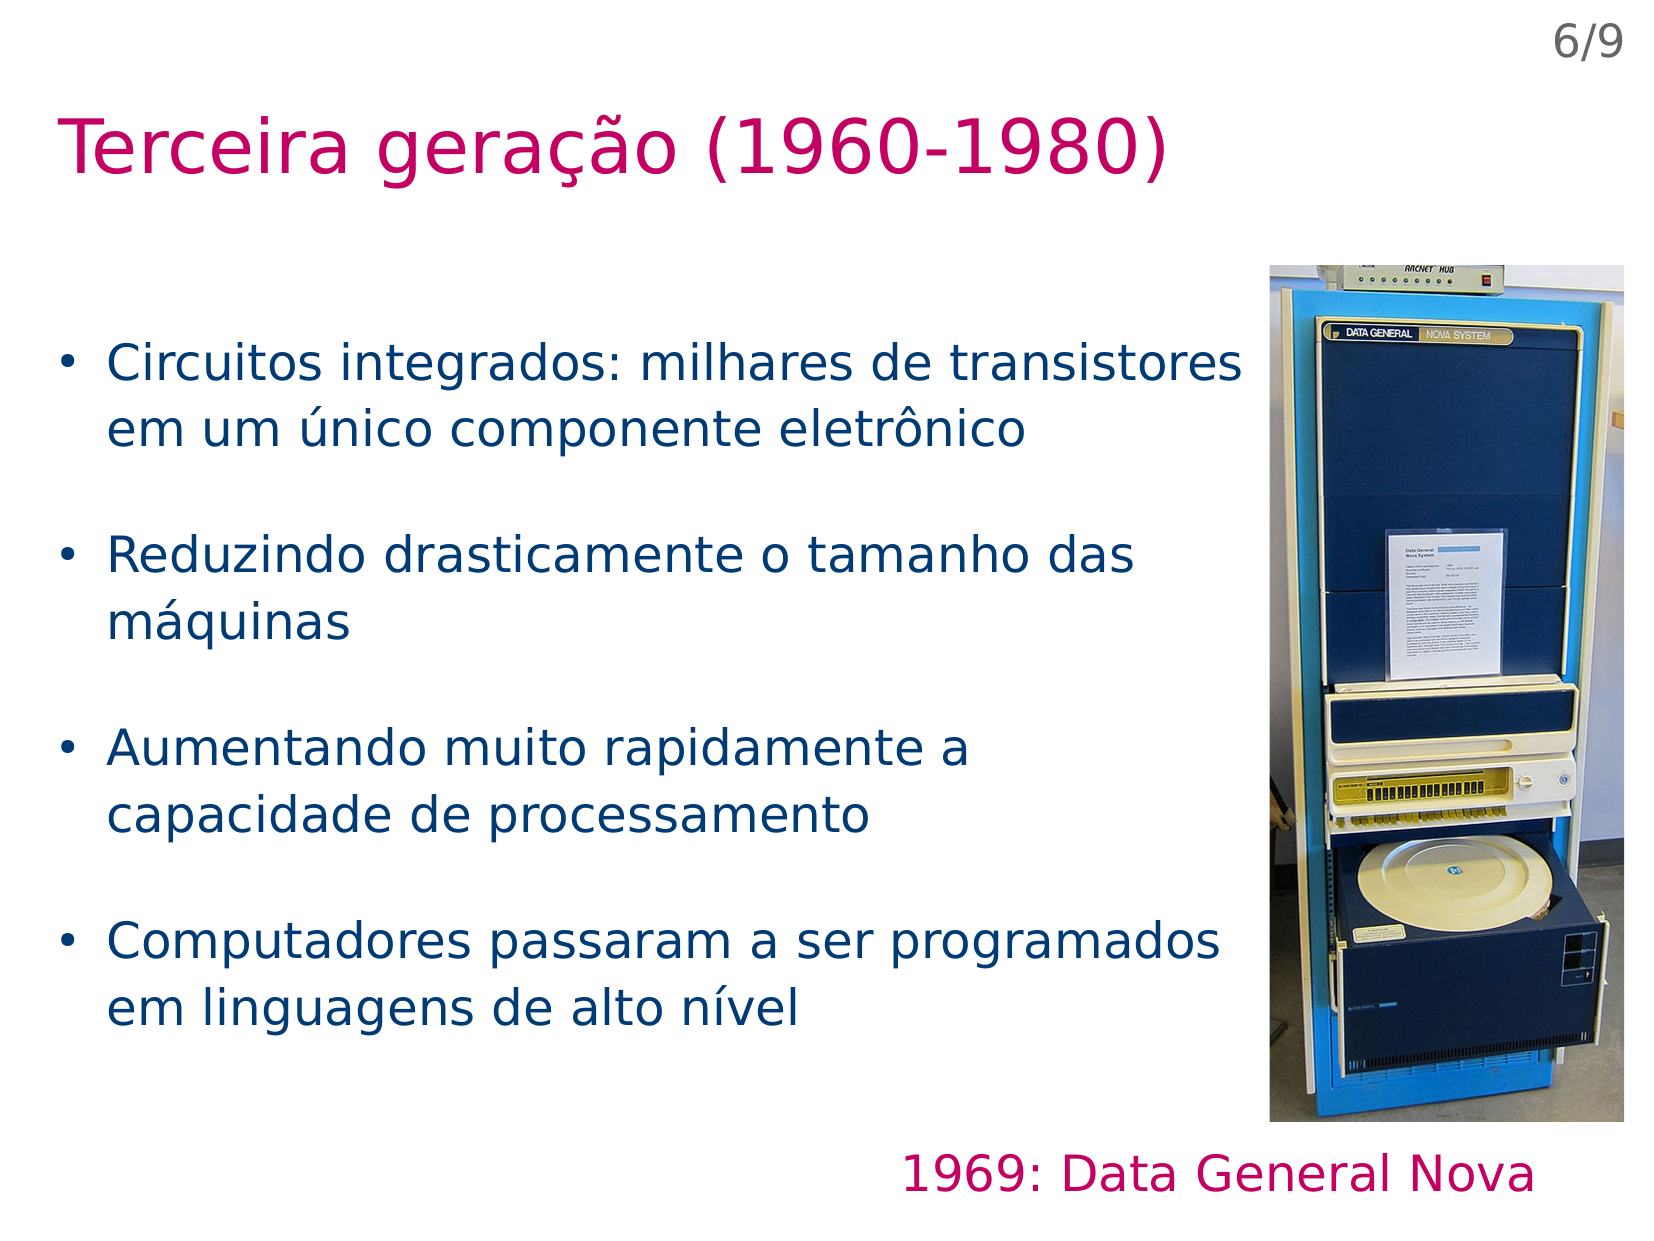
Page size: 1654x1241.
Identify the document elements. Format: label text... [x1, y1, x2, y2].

list Circuitos integrados: milhares de transistores em um único componente eletrônico Reduzindo drasticamente o tamanho das máquinas Aumentando muito rapidamente a capacidade de processamento Computadores passaram a ser programados em linguagens de alto nível [59, 324, 1625, 1211]
picture [1269, 265, 1625, 1122]
text_box 1969: Data General Nova [885, 1128, 1625, 1211]
title Terceira geração (1960-1980) [59, 29, 1625, 266]
